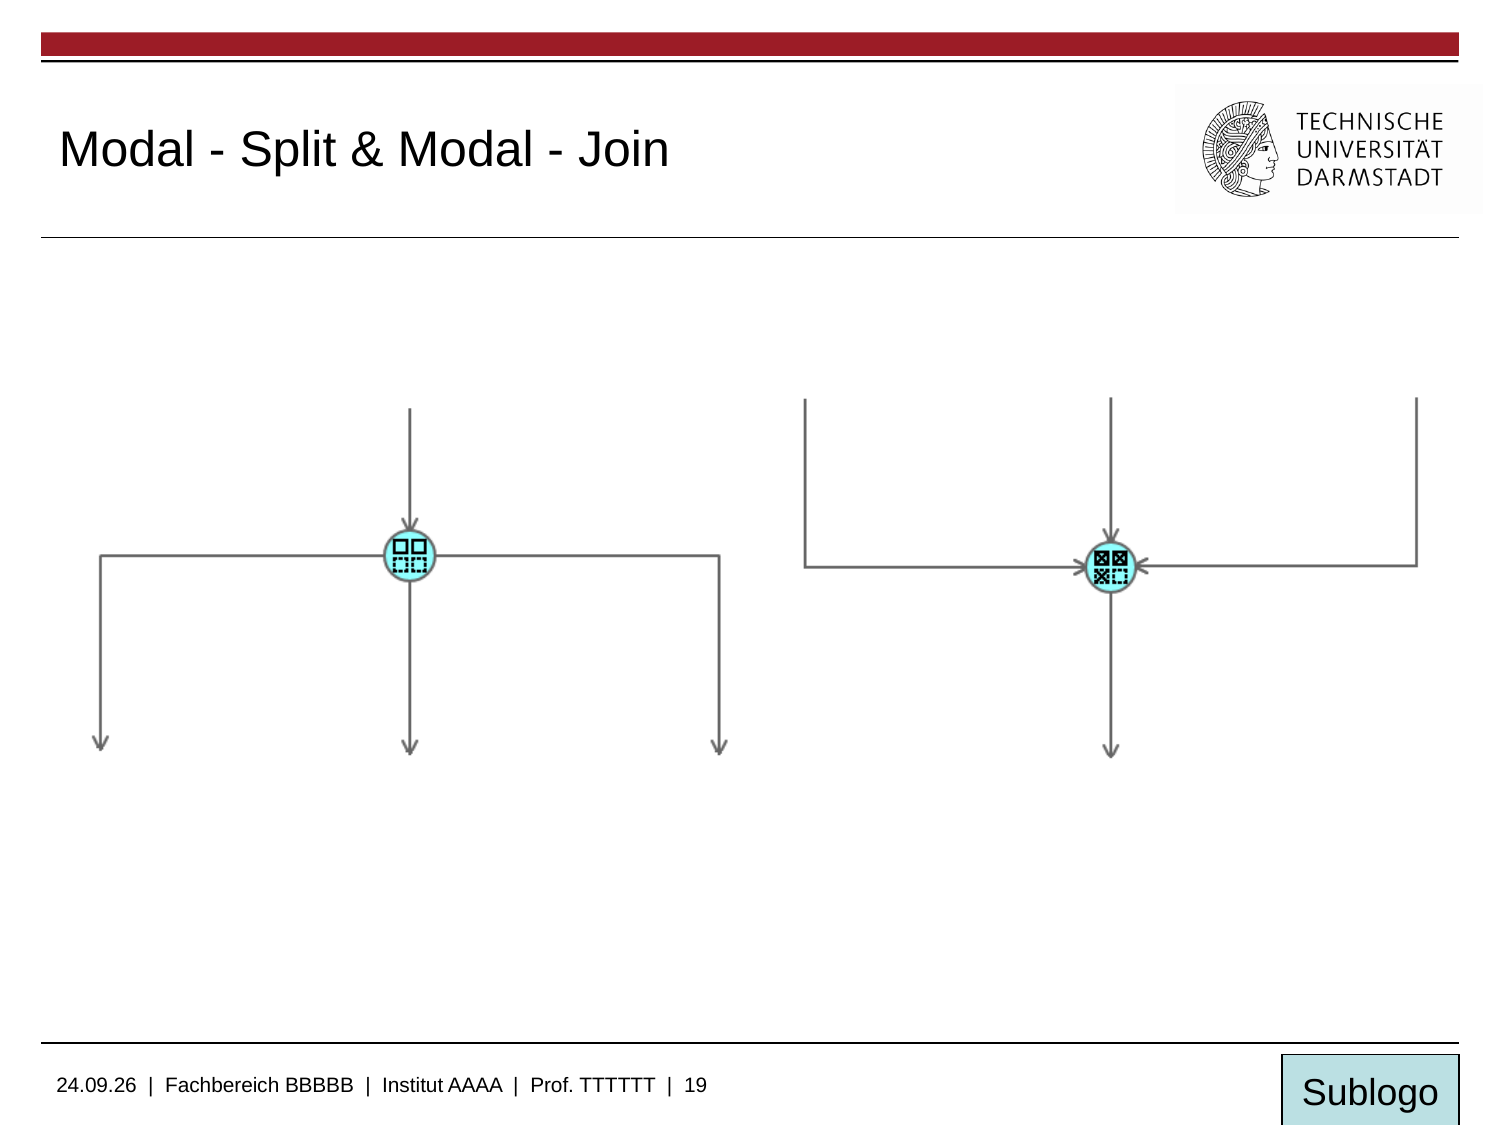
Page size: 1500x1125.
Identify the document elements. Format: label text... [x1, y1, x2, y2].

picture [797, 392, 1432, 768]
picture [1175, 84, 1483, 214]
title Modal - Split & Modal - Join [58, 80, 1149, 218]
picture [88, 400, 739, 768]
